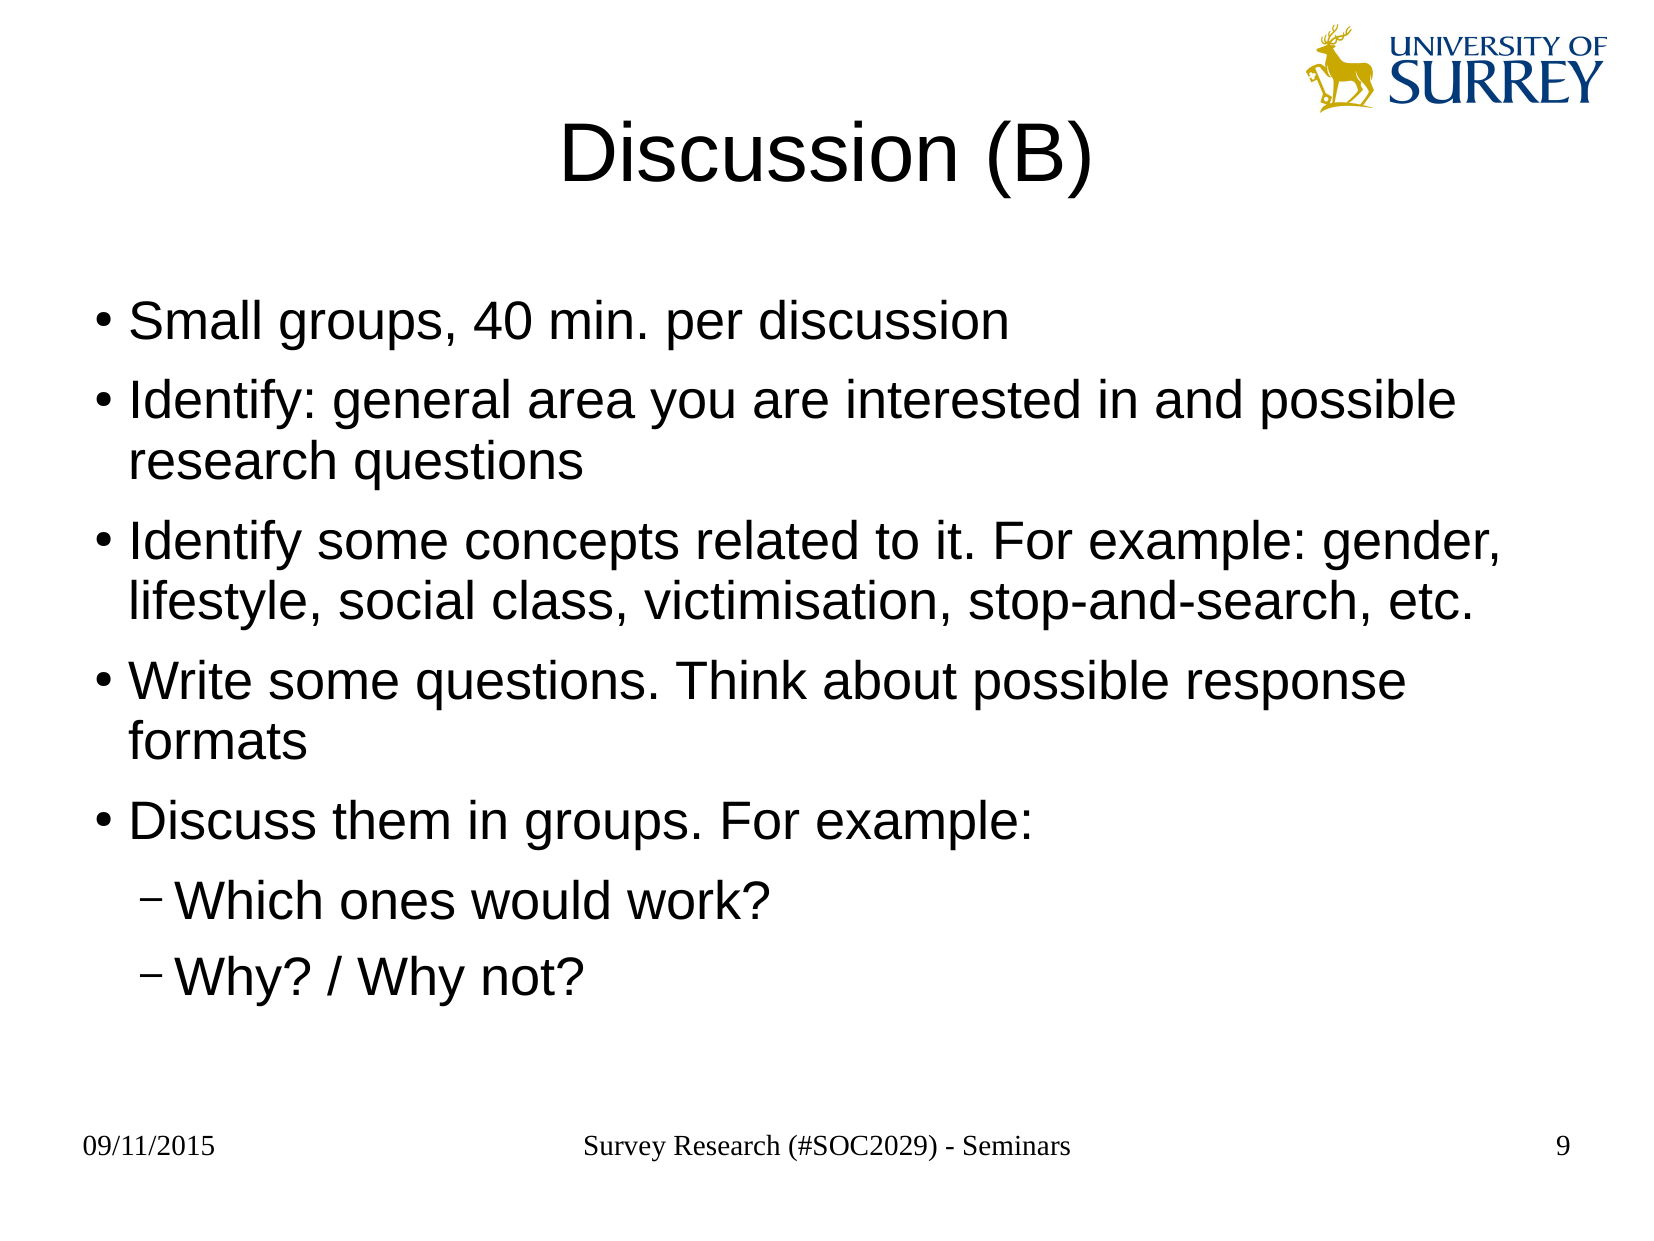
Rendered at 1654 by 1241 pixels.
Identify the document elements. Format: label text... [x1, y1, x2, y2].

list Small groups, 40 min. per discussion Identify: general area you are interested in and possible research questions Identify some concepts related to it. For example: gender, lifestyle, social class, victimisation, stop-and-search, etc. Write some questions. Think about possible response formats Discuss them in groups. For example: Which ones would work? Why? / Why not? [82, 290, 1571, 1010]
title Discussion (B) [82, 49, 1571, 257]
picture [1306, 23, 1607, 113]
